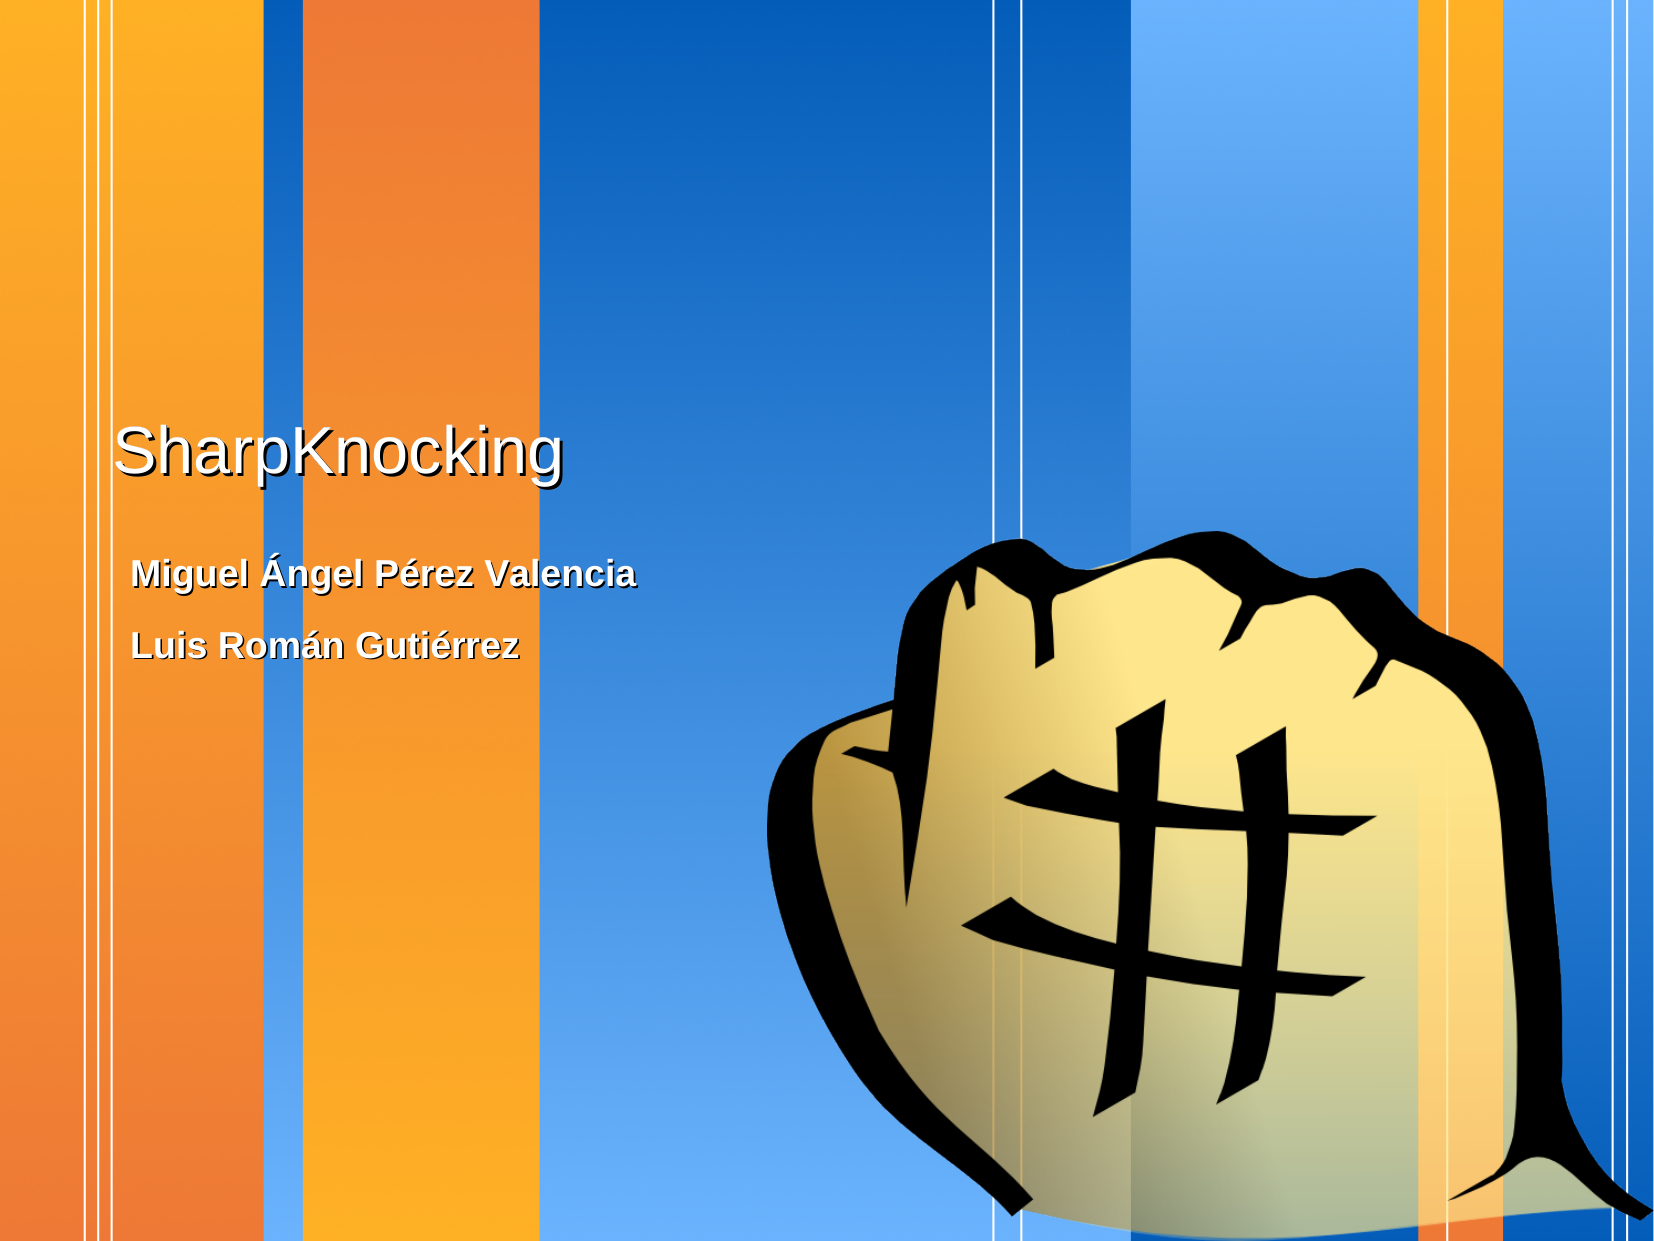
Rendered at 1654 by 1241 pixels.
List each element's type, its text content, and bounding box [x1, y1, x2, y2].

picture [0, 0, 1654, 1241]
title SharpKnocking [112, 412, 1005, 488]
list Miguel Ángel Pérez Valencia Luis Román Gutiérrez [112, 552, 767, 667]
